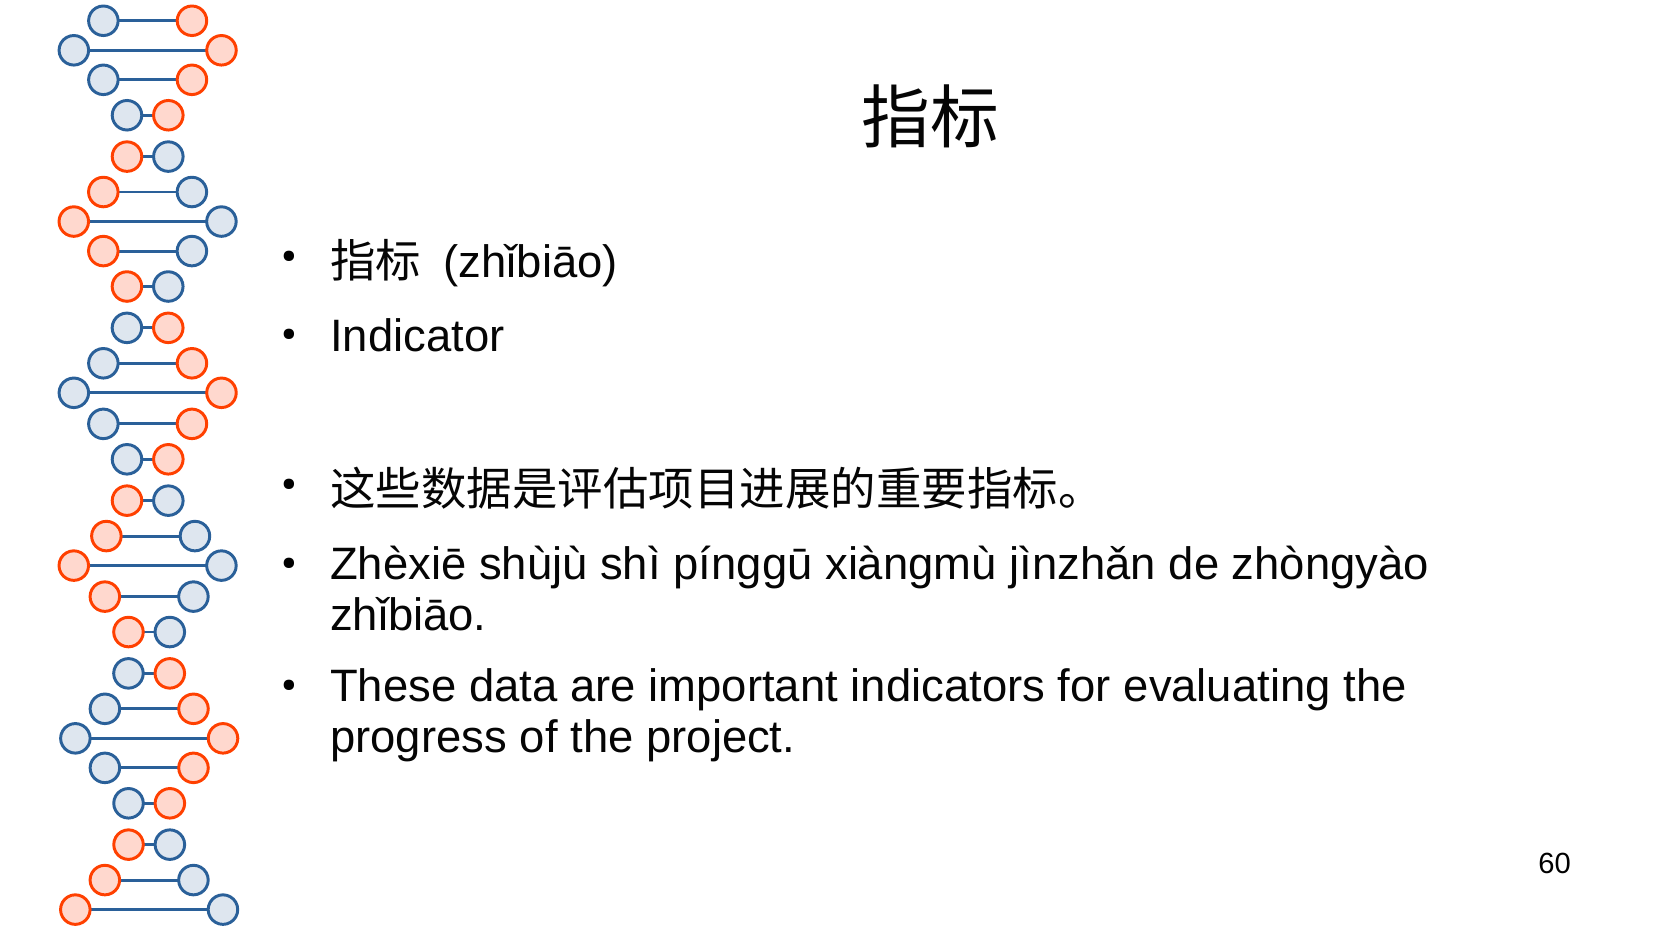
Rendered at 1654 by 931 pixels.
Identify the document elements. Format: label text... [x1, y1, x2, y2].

list 指标 (zhǐbiāo) Indicator 这些数据是评估项目进展的重要指标。 Zhèxiē shùjù shì pínggū xiàngmù jìnzhǎn de zhòngyào zhǐbiāo. These data are important indicators for evaluating the progress of the project. [265, 224, 1595, 764]
title 指标 [265, 35, 1595, 189]
